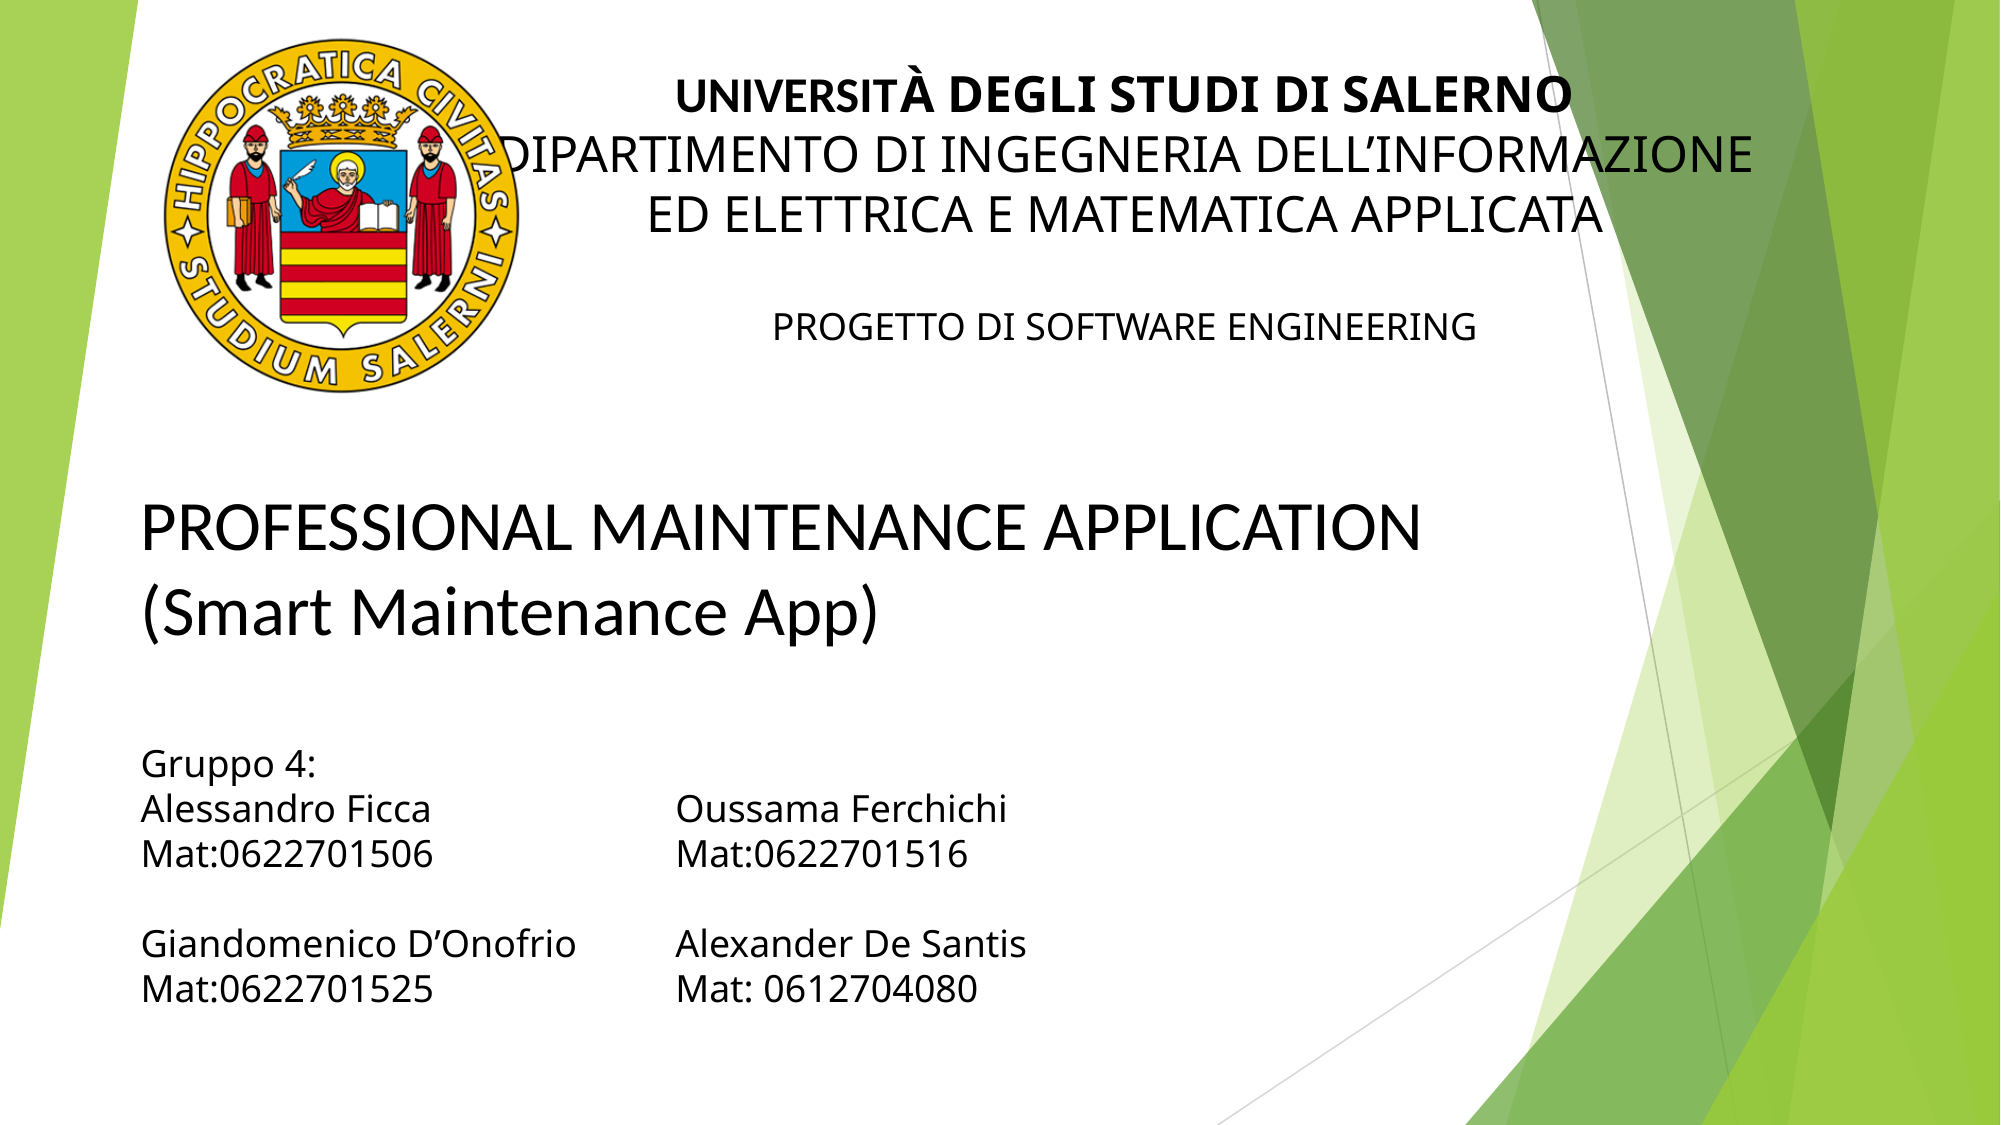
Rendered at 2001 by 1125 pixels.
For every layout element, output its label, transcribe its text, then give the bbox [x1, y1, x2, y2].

text_box PROFESSIONAL MAINTENANCE APPLICATION (Smart Maintenance App) [125, 472, 1455, 658]
text_box UNIVERSIT À DEGLI STUDI DI SALERNO DIPARTIMENTO DI INGEGNERIA DELL’INFORMAZIONE ED ELETTRICA E MATEMATICA APPLICATA PROGETTO DI SOFTWARE ENGINEERING [527, 55, 1845, 356]
text_box Gruppo 4: Alessandro Ficca Oussama Ferchichi Mat:0622701506 Mat:0622701516 Giandomenico D’Onofrio Alexander De Santis Mat:0622701525 Mat: 0612704080 [125, 732, 1157, 1018]
picture [155, 29, 527, 400]
